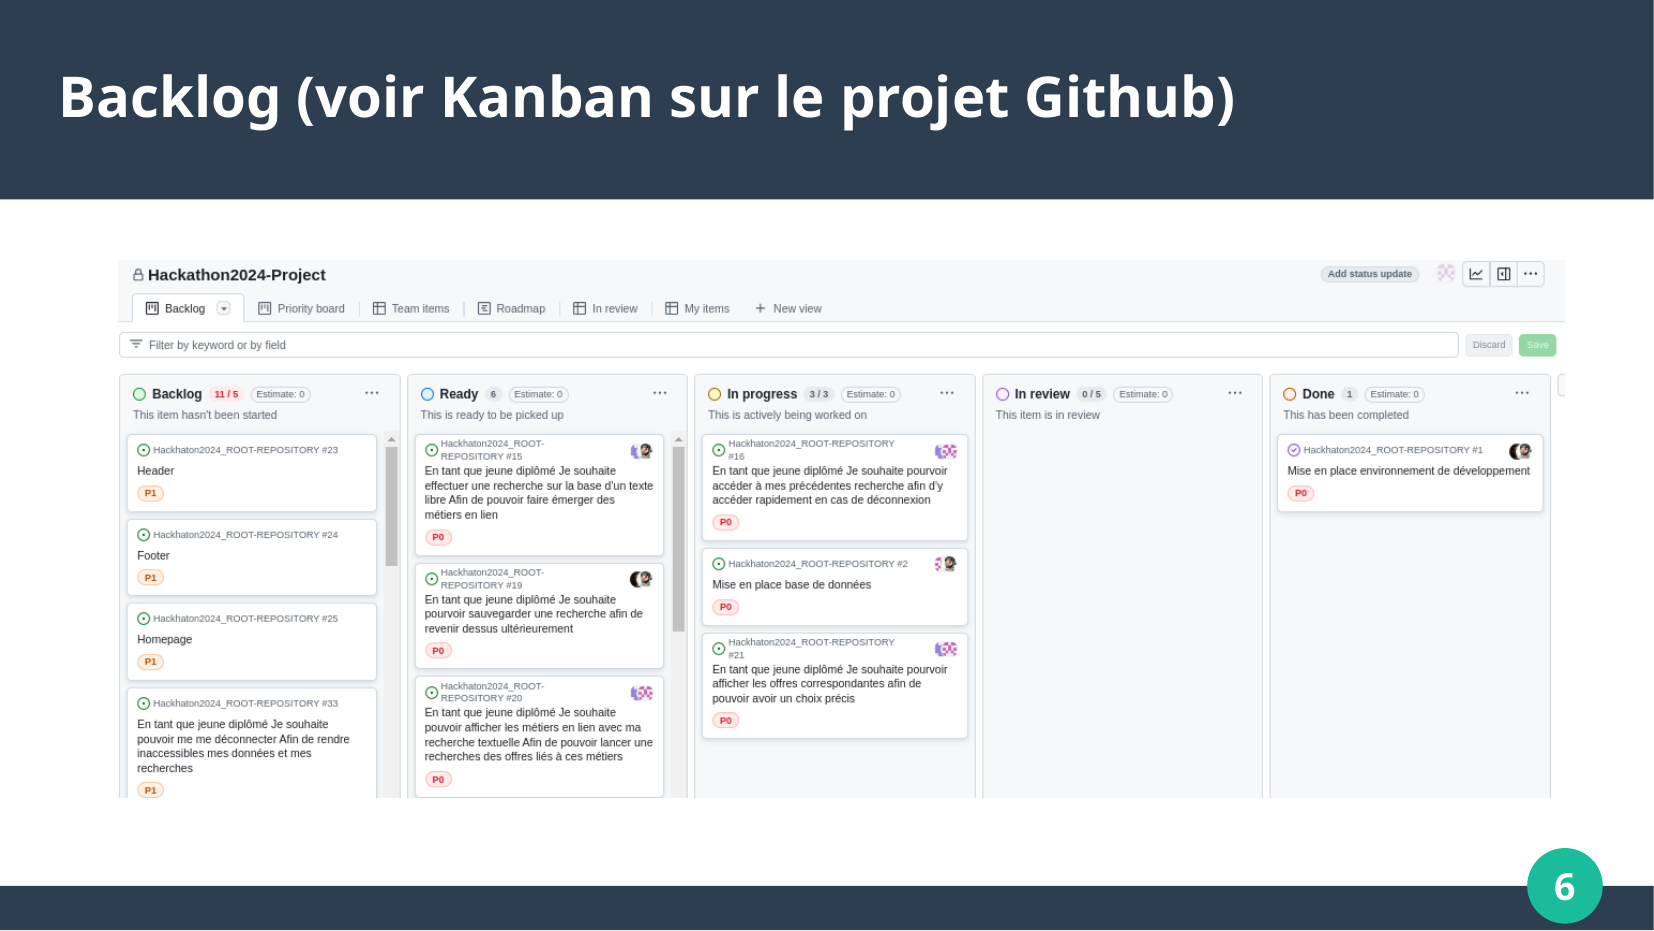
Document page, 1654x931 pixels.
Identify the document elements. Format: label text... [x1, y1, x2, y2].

title Backlog (voir Kanban sur le projet Github) [59, 37, 1595, 156]
picture [118, 260, 1565, 798]
